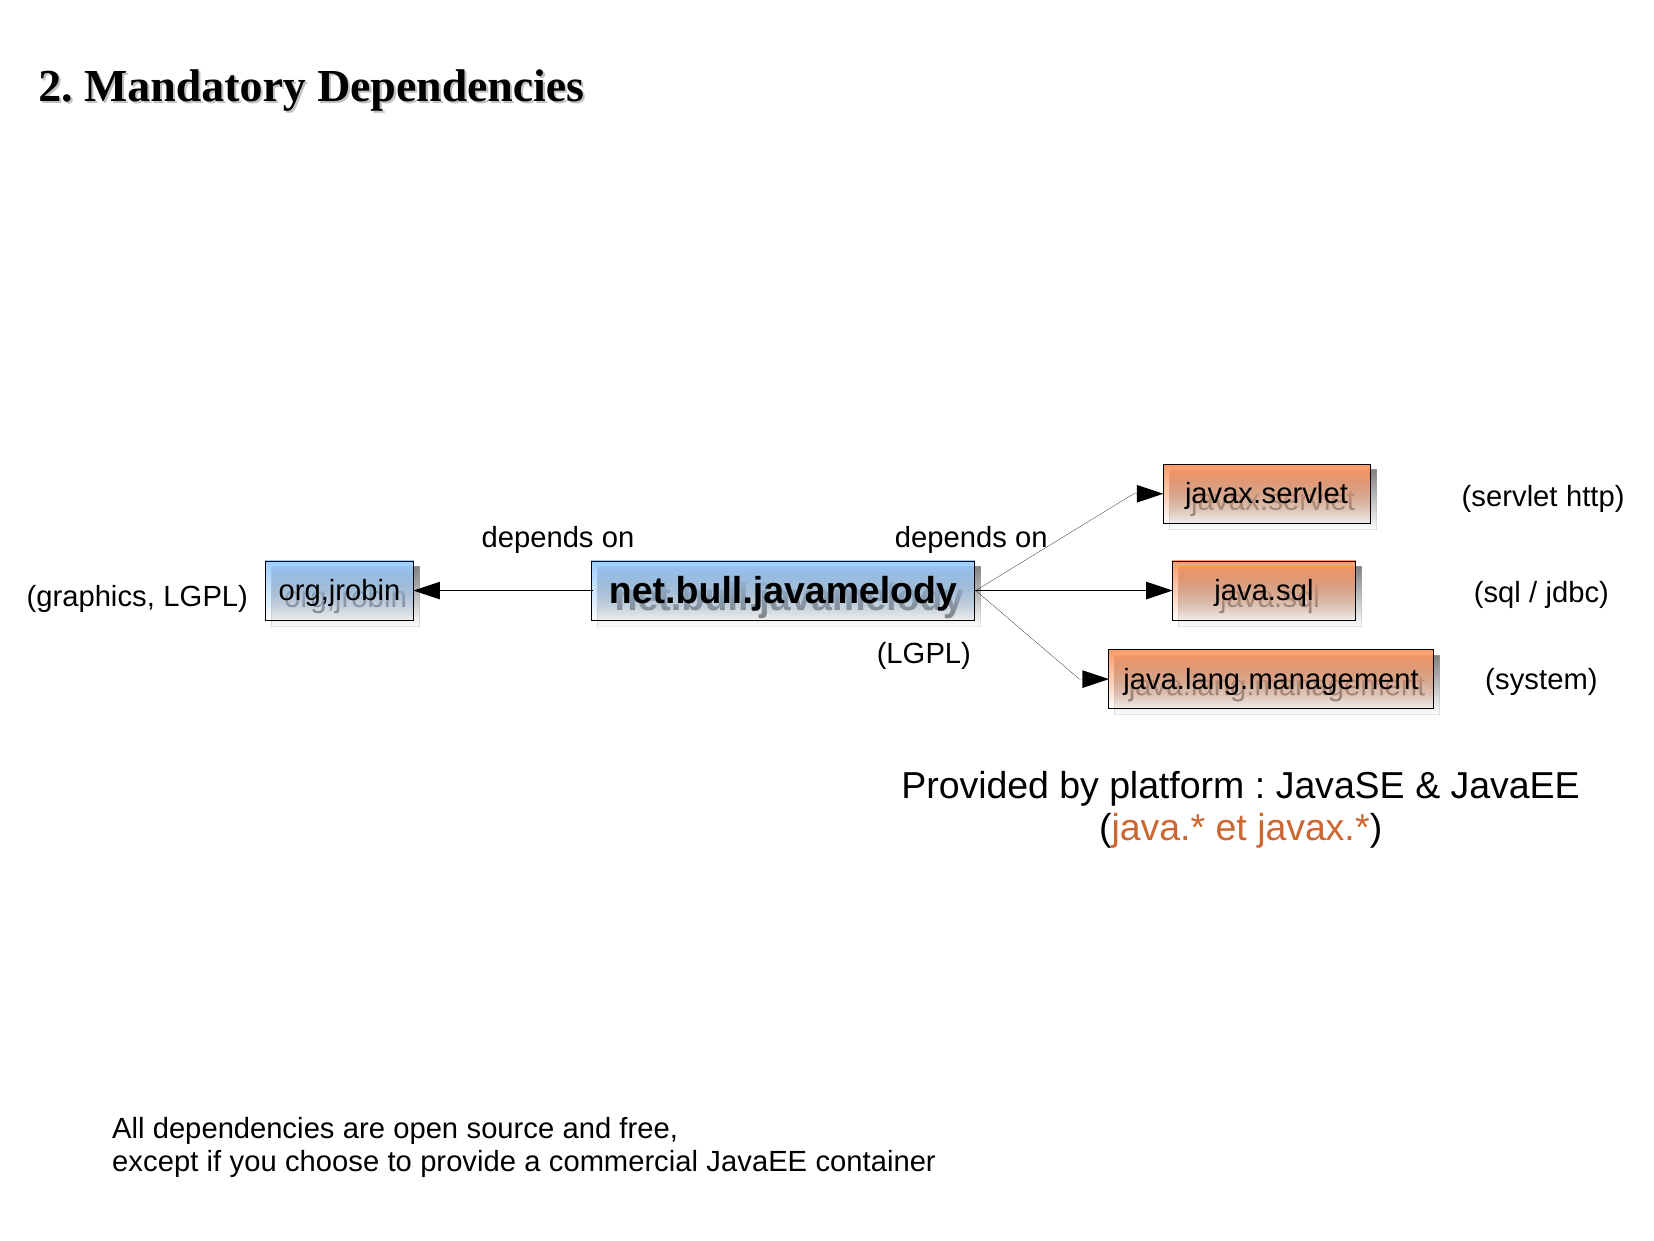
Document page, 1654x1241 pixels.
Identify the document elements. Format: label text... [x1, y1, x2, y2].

text_box java.lang.management [1108, 649, 1434, 709]
text_box java.sql [1172, 561, 1356, 621]
text_box (servlet http) [1446, 472, 1640, 521]
text_box depends on [880, 513, 1063, 562]
text_box depends on [466, 513, 650, 562]
text_box (sql / jdbc) [1458, 564, 1625, 621]
text_box net.bull.javamelody [591, 561, 975, 621]
text_box (LGPL) [862, 630, 987, 678]
text_box (graphics, LGPL) [11, 572, 263, 621]
text_box javax.servlet [1163, 464, 1371, 524]
text_box All dependencies are open source and free, except if you choose to provide a commercial JavaEE container [97, 1104, 950, 1185]
text_box Provided by platform : JavaSE & JavaEE (java.* et javax.*) [886, 757, 1595, 857]
text_box (system) [1470, 655, 1613, 703]
text_box 2. Mandatory Dependencies [23, 53, 600, 120]
text_box org,jrobin [265, 561, 414, 621]
